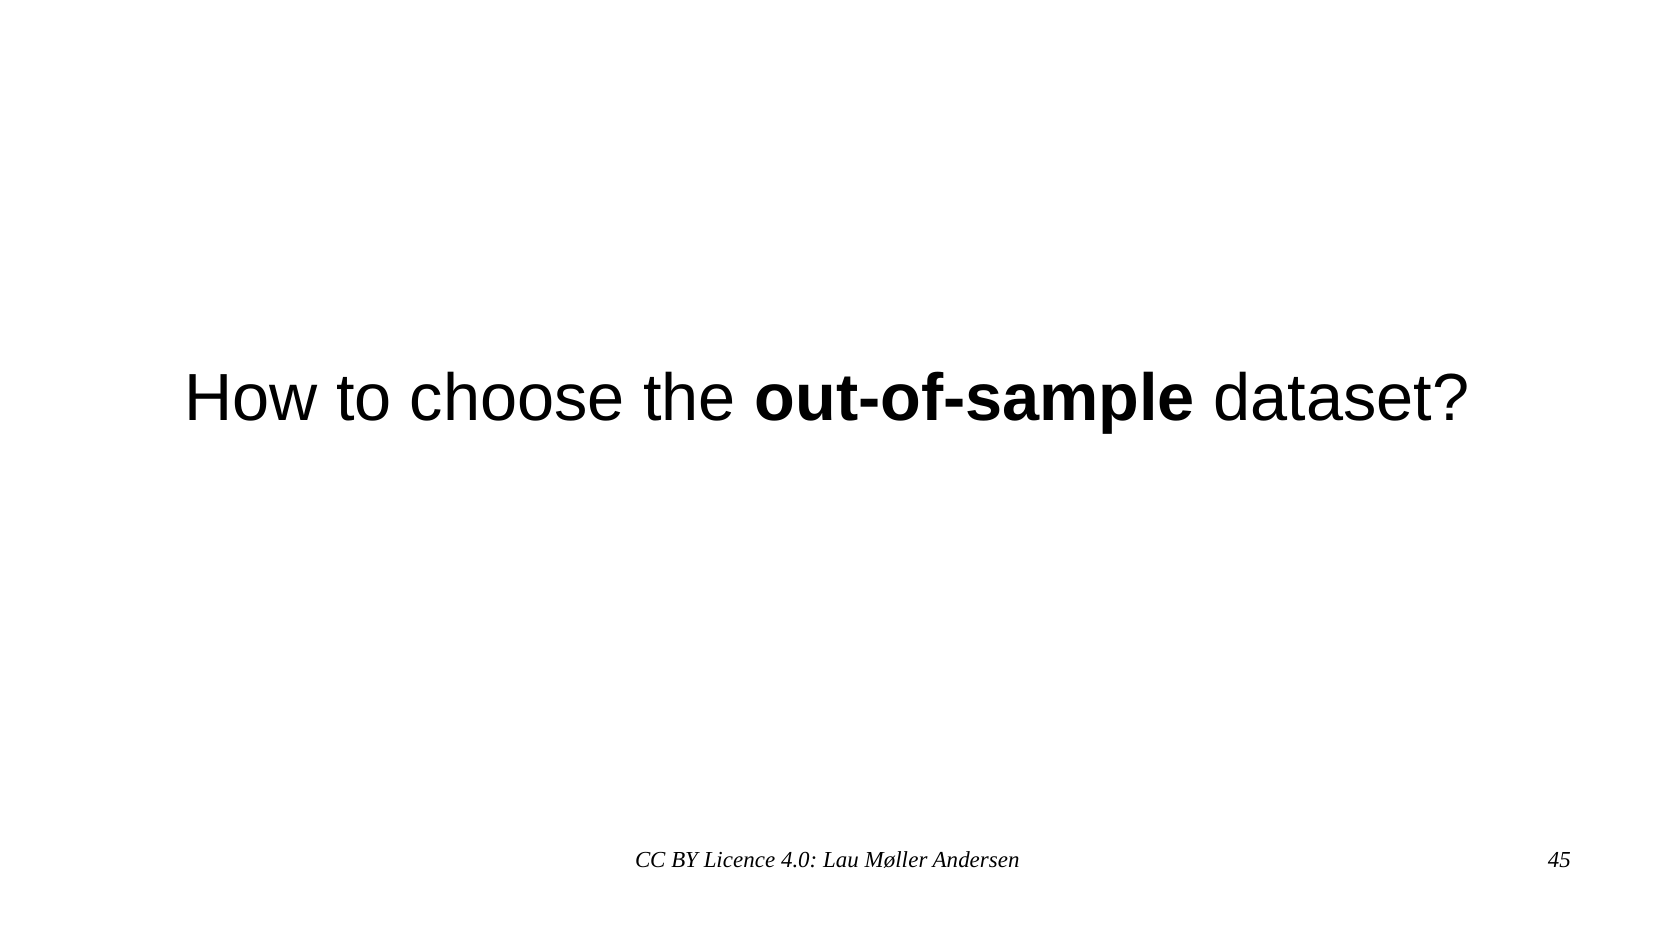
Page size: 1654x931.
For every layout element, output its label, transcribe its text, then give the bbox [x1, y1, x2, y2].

subtitle How to choose the out-of-sample dataset? [82, 37, 1571, 757]
